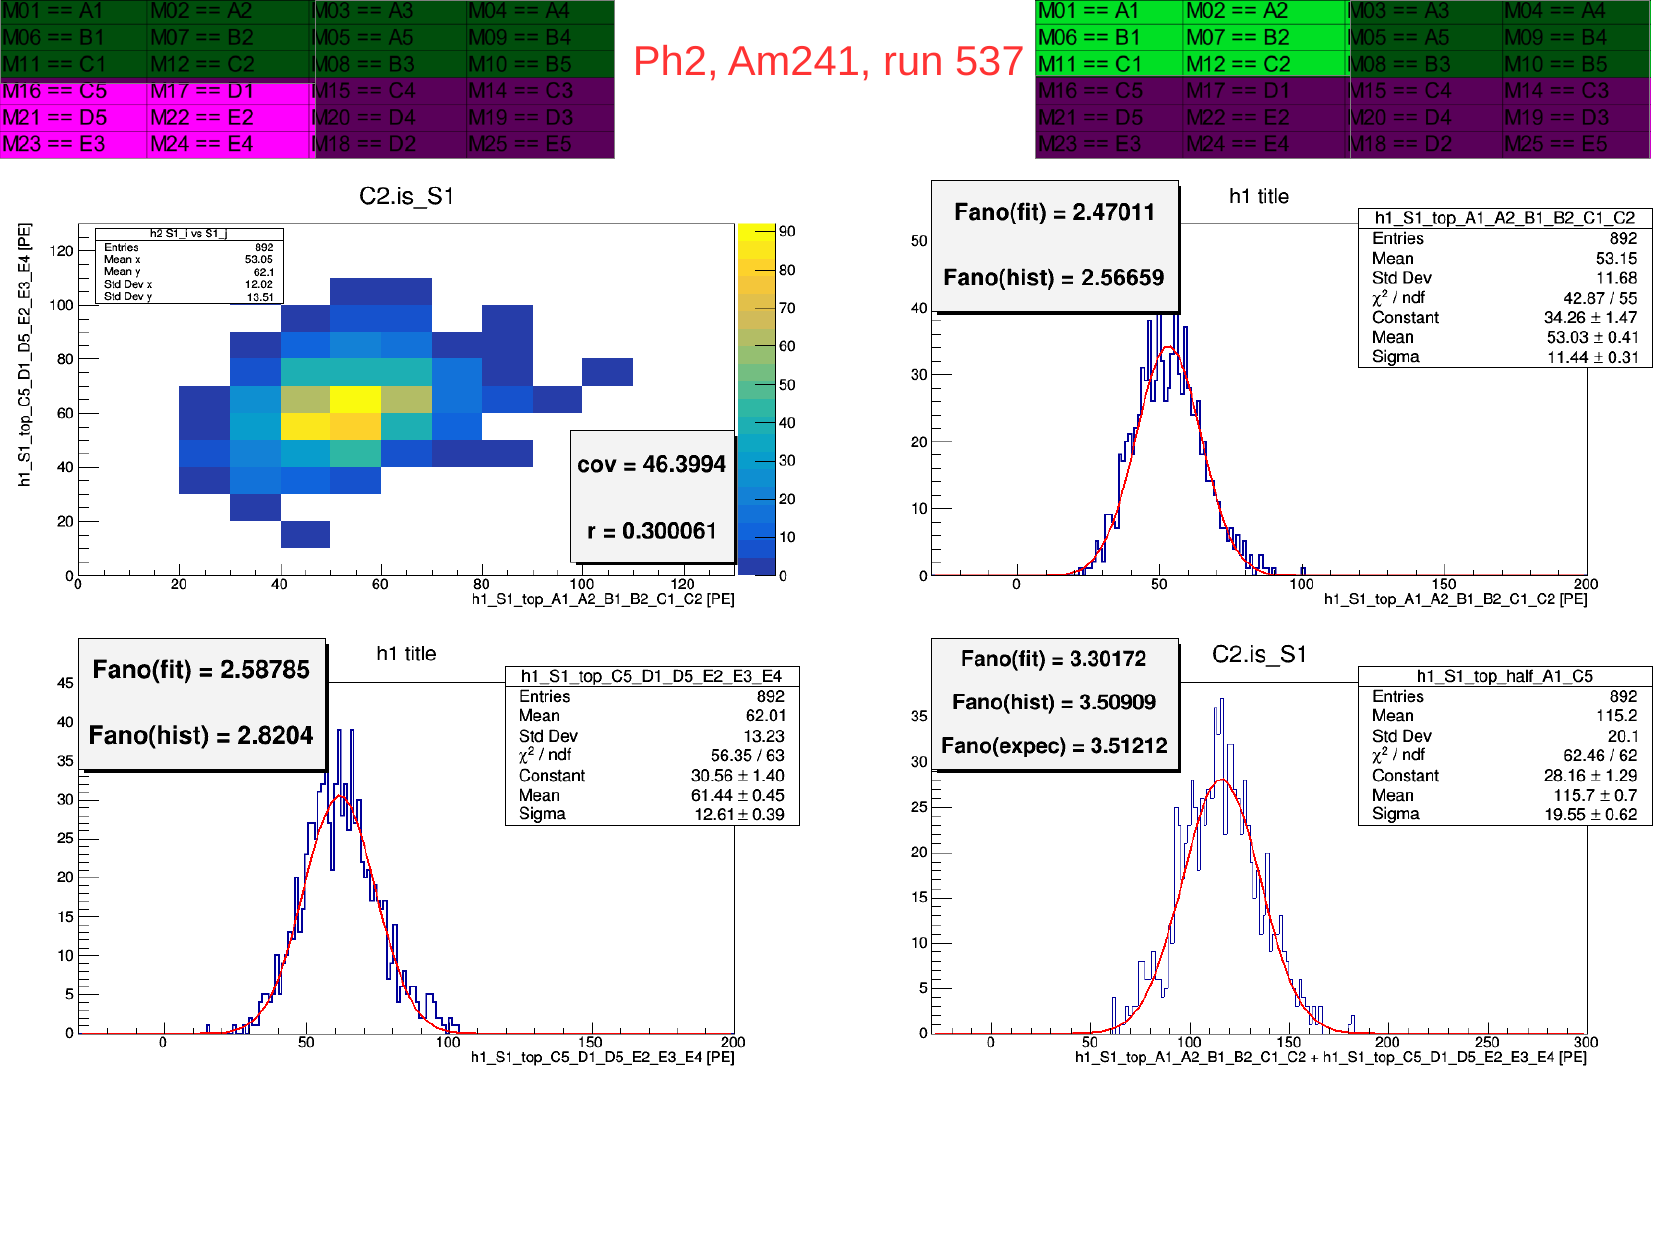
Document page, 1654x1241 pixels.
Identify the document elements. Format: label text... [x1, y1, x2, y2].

picture [0, 84, 315, 159]
text_box [1035, 0, 1650, 159]
text_box [0, 0, 615, 159]
picture [6, 175, 1654, 1071]
text_box Ph2, Am241, run 537 [488, 30, 1171, 166]
picture [1035, 0, 1350, 75]
